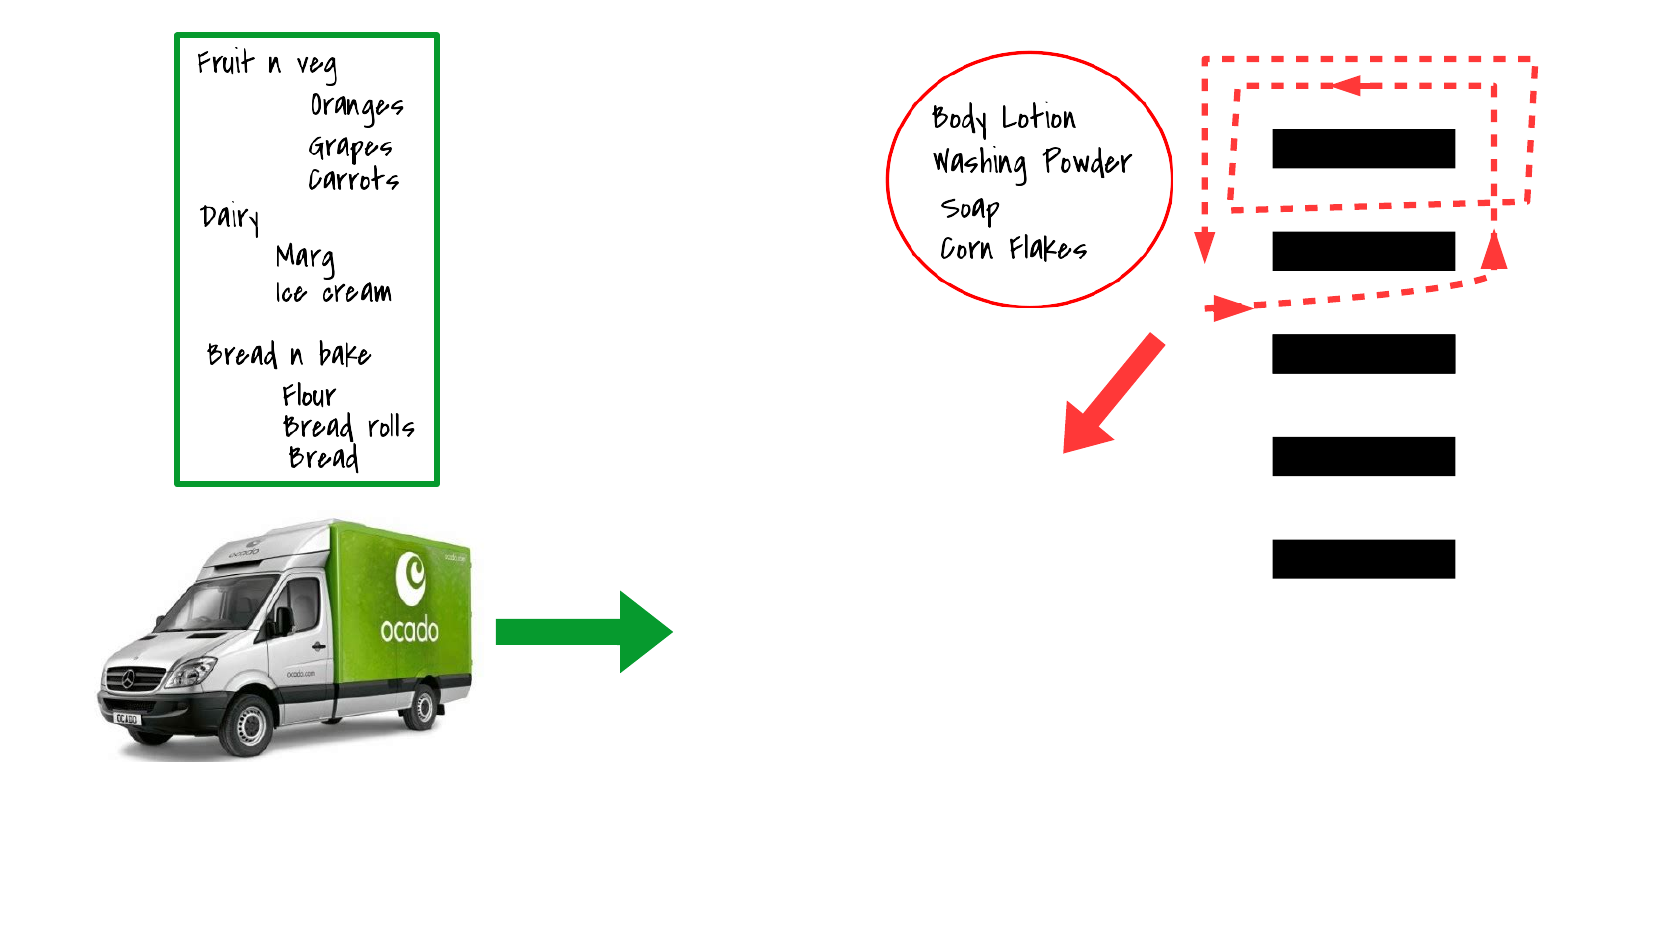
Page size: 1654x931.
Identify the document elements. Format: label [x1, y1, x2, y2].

picture [885, 50, 1173, 308]
text_box [1272, 334, 1456, 374]
text_box [1272, 129, 1456, 169]
text_box [1272, 231, 1456, 271]
picture [188, 38, 426, 481]
text_box [495, 590, 674, 674]
text_box [1272, 436, 1456, 477]
text_box [1272, 539, 1456, 579]
picture [94, 496, 485, 762]
text_box [1063, 332, 1166, 454]
